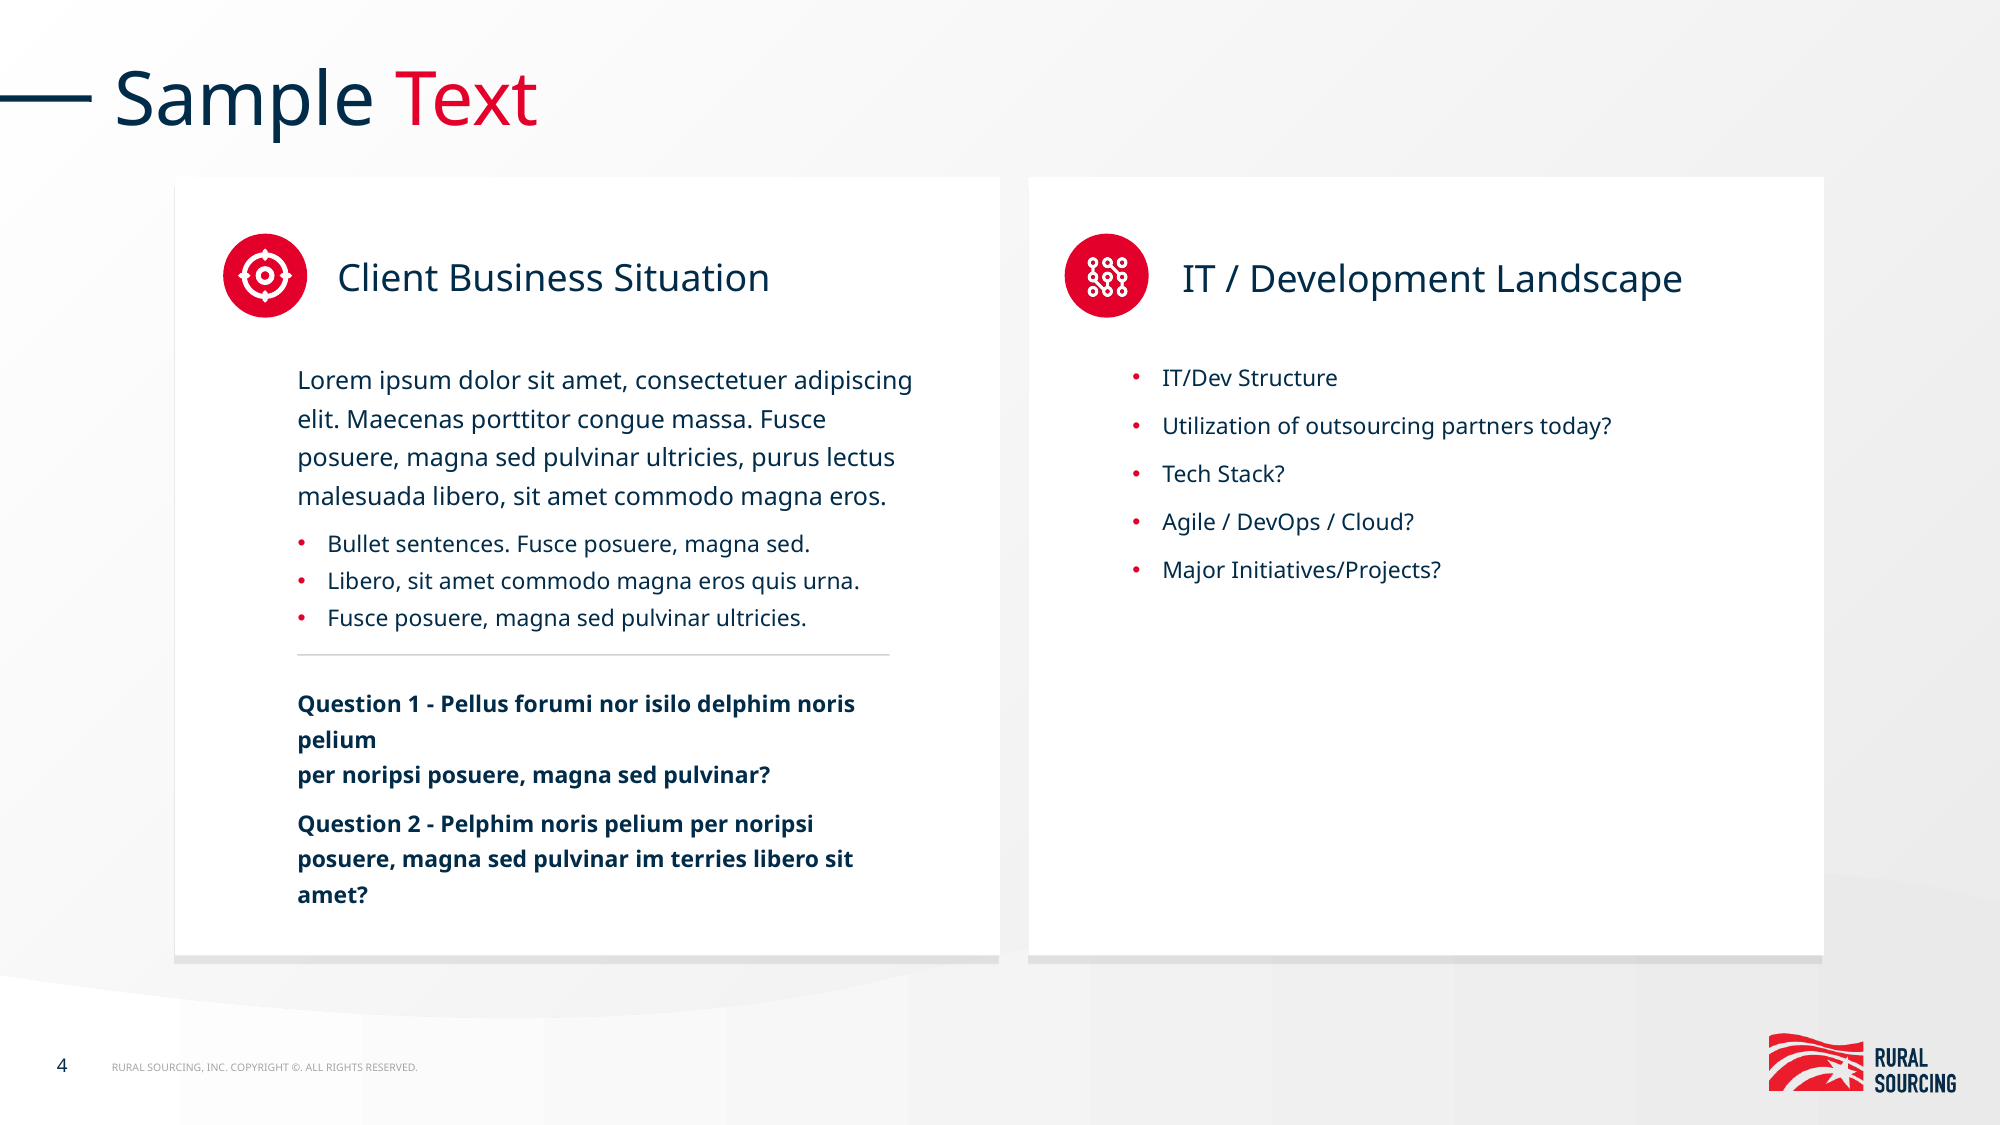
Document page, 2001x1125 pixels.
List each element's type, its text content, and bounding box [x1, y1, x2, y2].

text_box z [1028, 176, 1824, 956]
picture [1769, 1033, 1956, 1093]
picture [1082, 251, 1133, 303]
text_box [1064, 233, 1149, 318]
list Lorem ipsum dolor sit amet, consectetuer adipiscing elit. Maecenas porttitor congue massa. Fusce posuere, magna sed pulvinar ultricies, purus lectus malesuada libero, sit amet commodo magna eros. Bullet sentences. Fusce posuere, magna sed. Libero, sit amet commodo magna eros quis urna. Fusce posuere, magna sed pulvinar ultricies. Question 1 - Pellus forumi nor isilo delphim noris pelium per noripsi posuere, magna sed pulvinar? Question 2 - Pelphim noris pelium per noripsi posuere, magna sed pulvinar im terries libero sit amet? [297, 355, 916, 911]
list IT/Dev Structure Utilization of outsourcing partners today? Tech Stack? Agile / DevOps / Cloud? Major Initiatives/Projects? [1132, 355, 1776, 739]
text_box Client Business Situation [335, 259, 979, 320]
text_box [223, 233, 308, 318]
title Sample Text [114, 60, 1577, 136]
text_box IT / Development Landscape [1180, 259, 1824, 320]
text_box z [174, 176, 1000, 956]
